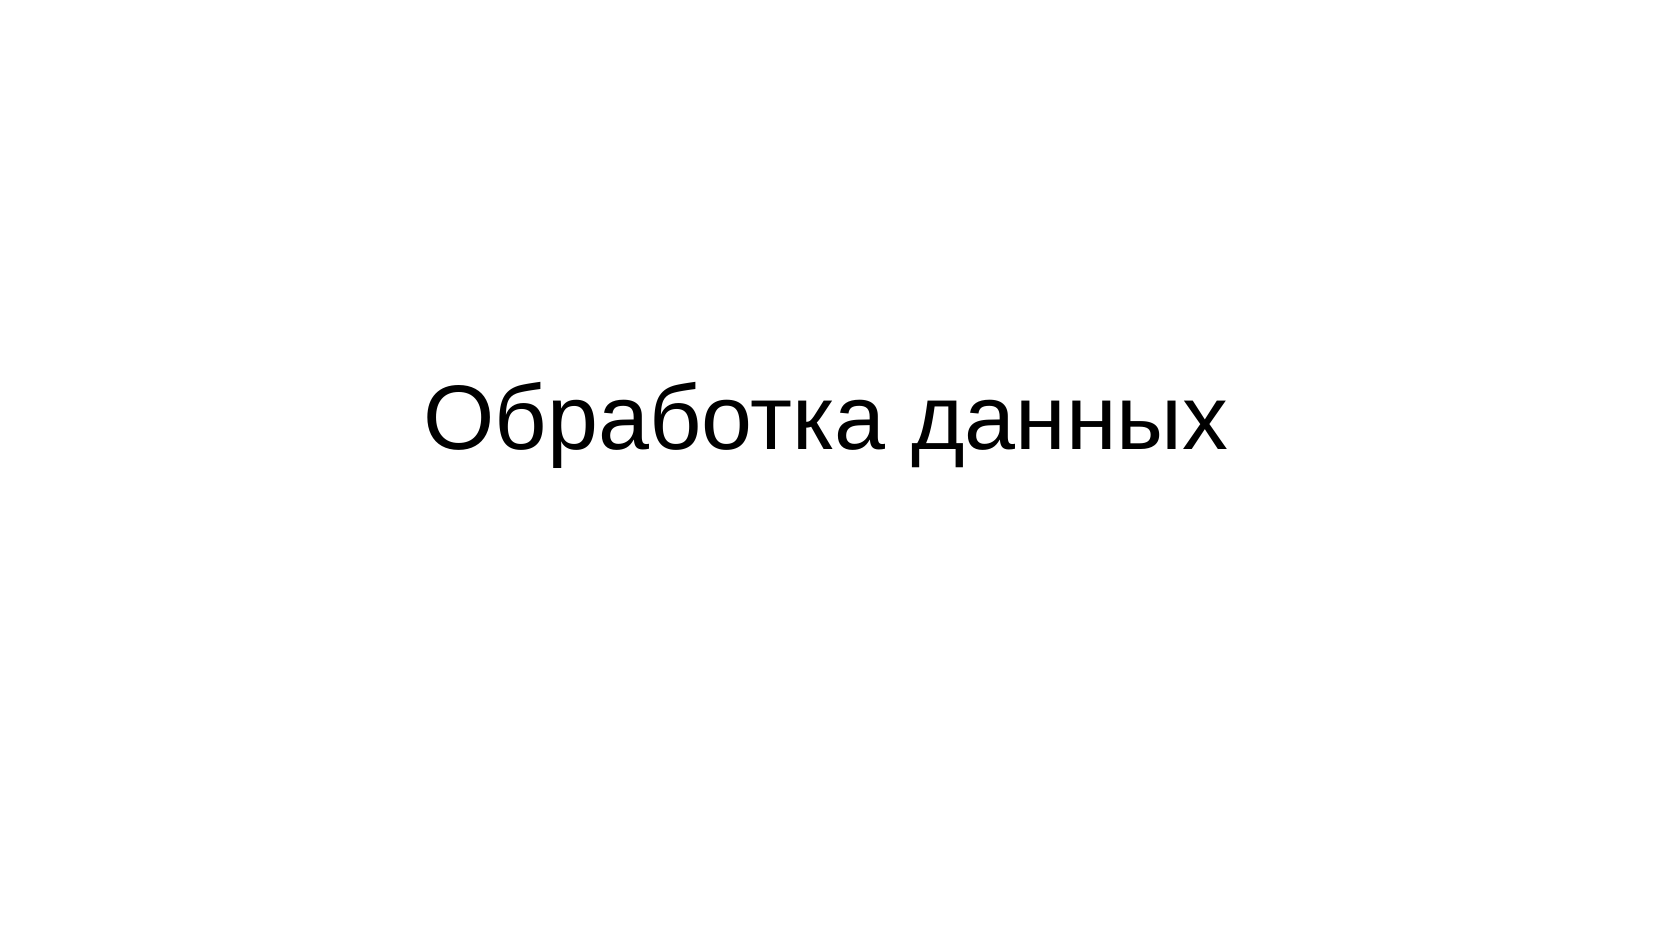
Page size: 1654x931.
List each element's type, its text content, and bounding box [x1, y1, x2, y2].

title Обработка данных [82, 339, 1571, 496]
